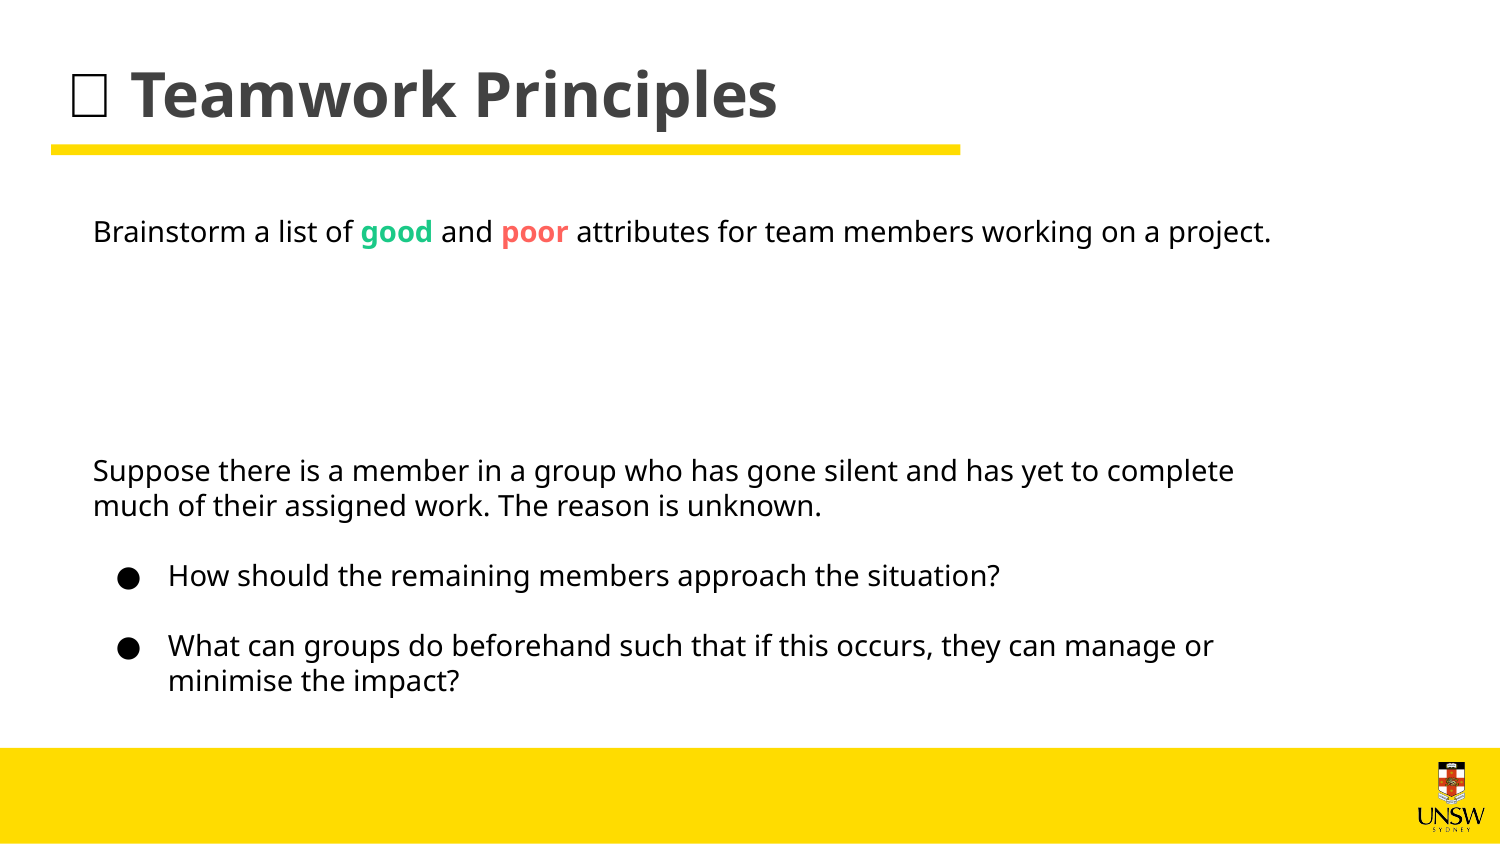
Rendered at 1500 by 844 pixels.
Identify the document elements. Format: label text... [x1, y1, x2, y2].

picture [1418, 762, 1485, 832]
text_box Brainstorm a list of good and poor attributes for team members working on a project. [77, 198, 1303, 298]
text_box 🏡 Teamwork Principles [51, 24, 1449, 145]
text_box [51, 144, 961, 156]
text_box Suppose there is a member in a group who has gone silent and has yet to complete much of their assigned work. The reason is unknown. How should the remaining members approach the situation? What can groups do beforehand such that if this occurs, they can manage or minimise the impact? [77, 437, 1303, 748]
